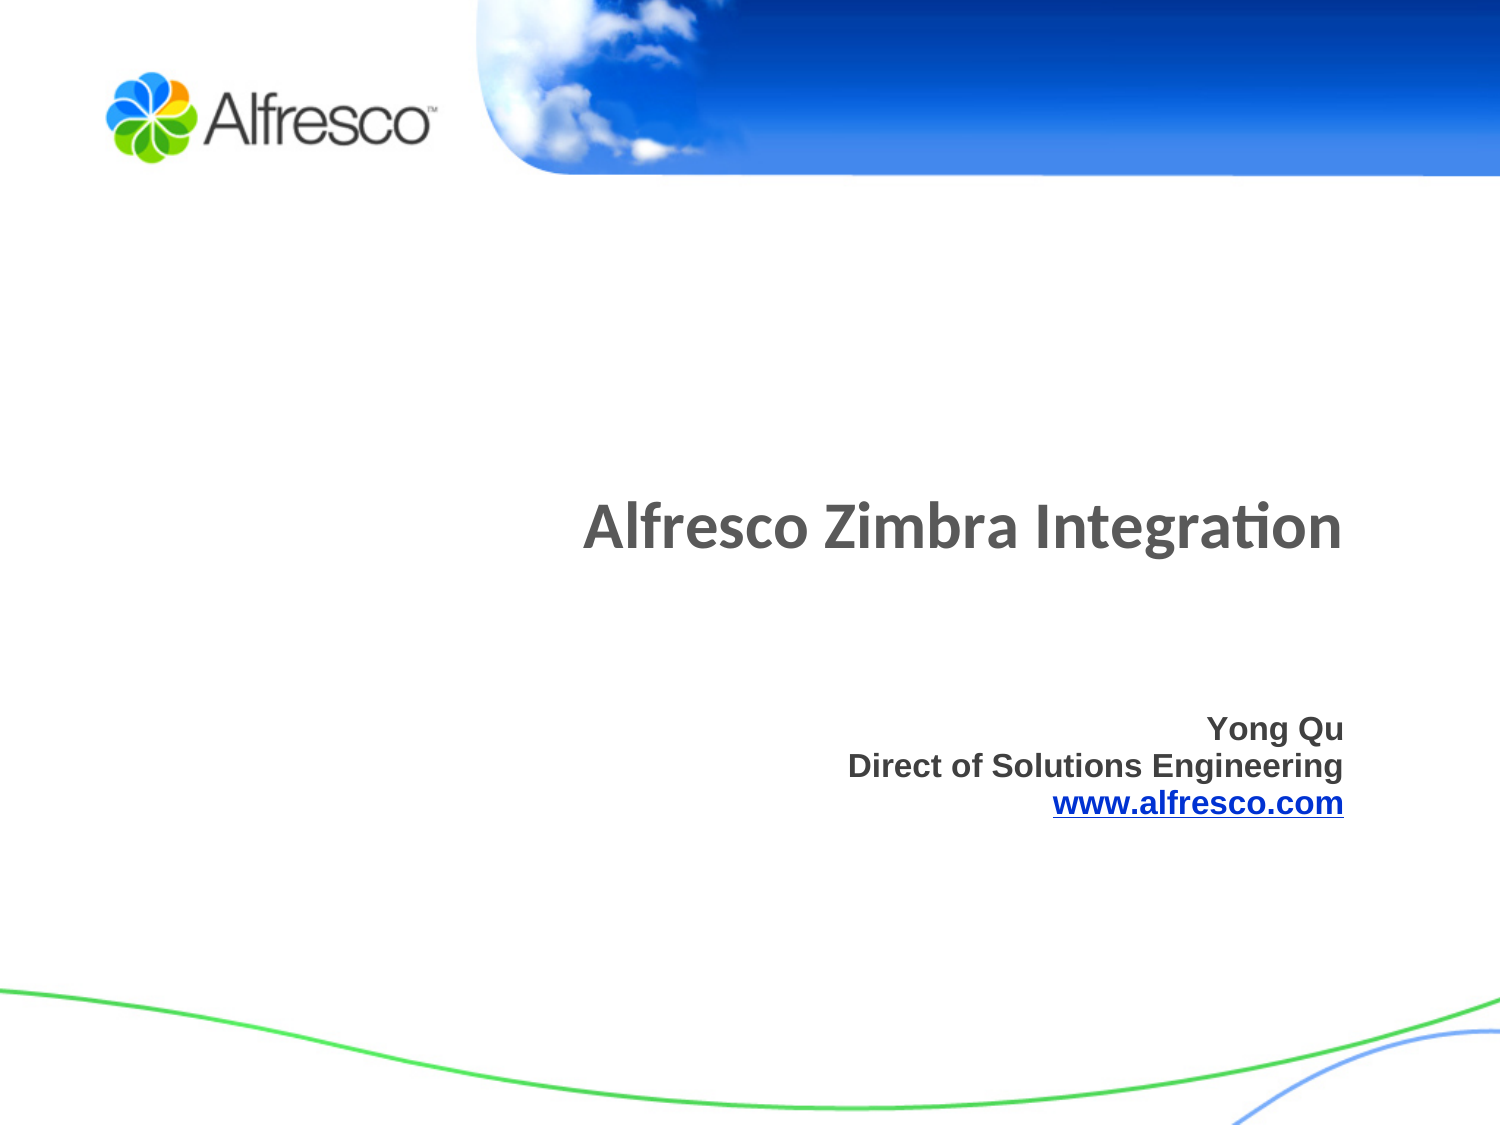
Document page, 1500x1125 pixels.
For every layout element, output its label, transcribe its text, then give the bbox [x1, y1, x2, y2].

text_box Yong Qu Direct of Solutions Engineering www.alfresco.com [339, 703, 1360, 933]
picture [0, 0, 1500, 1125]
title Alfresco Zimbra Integration [112, 426, 1360, 638]
